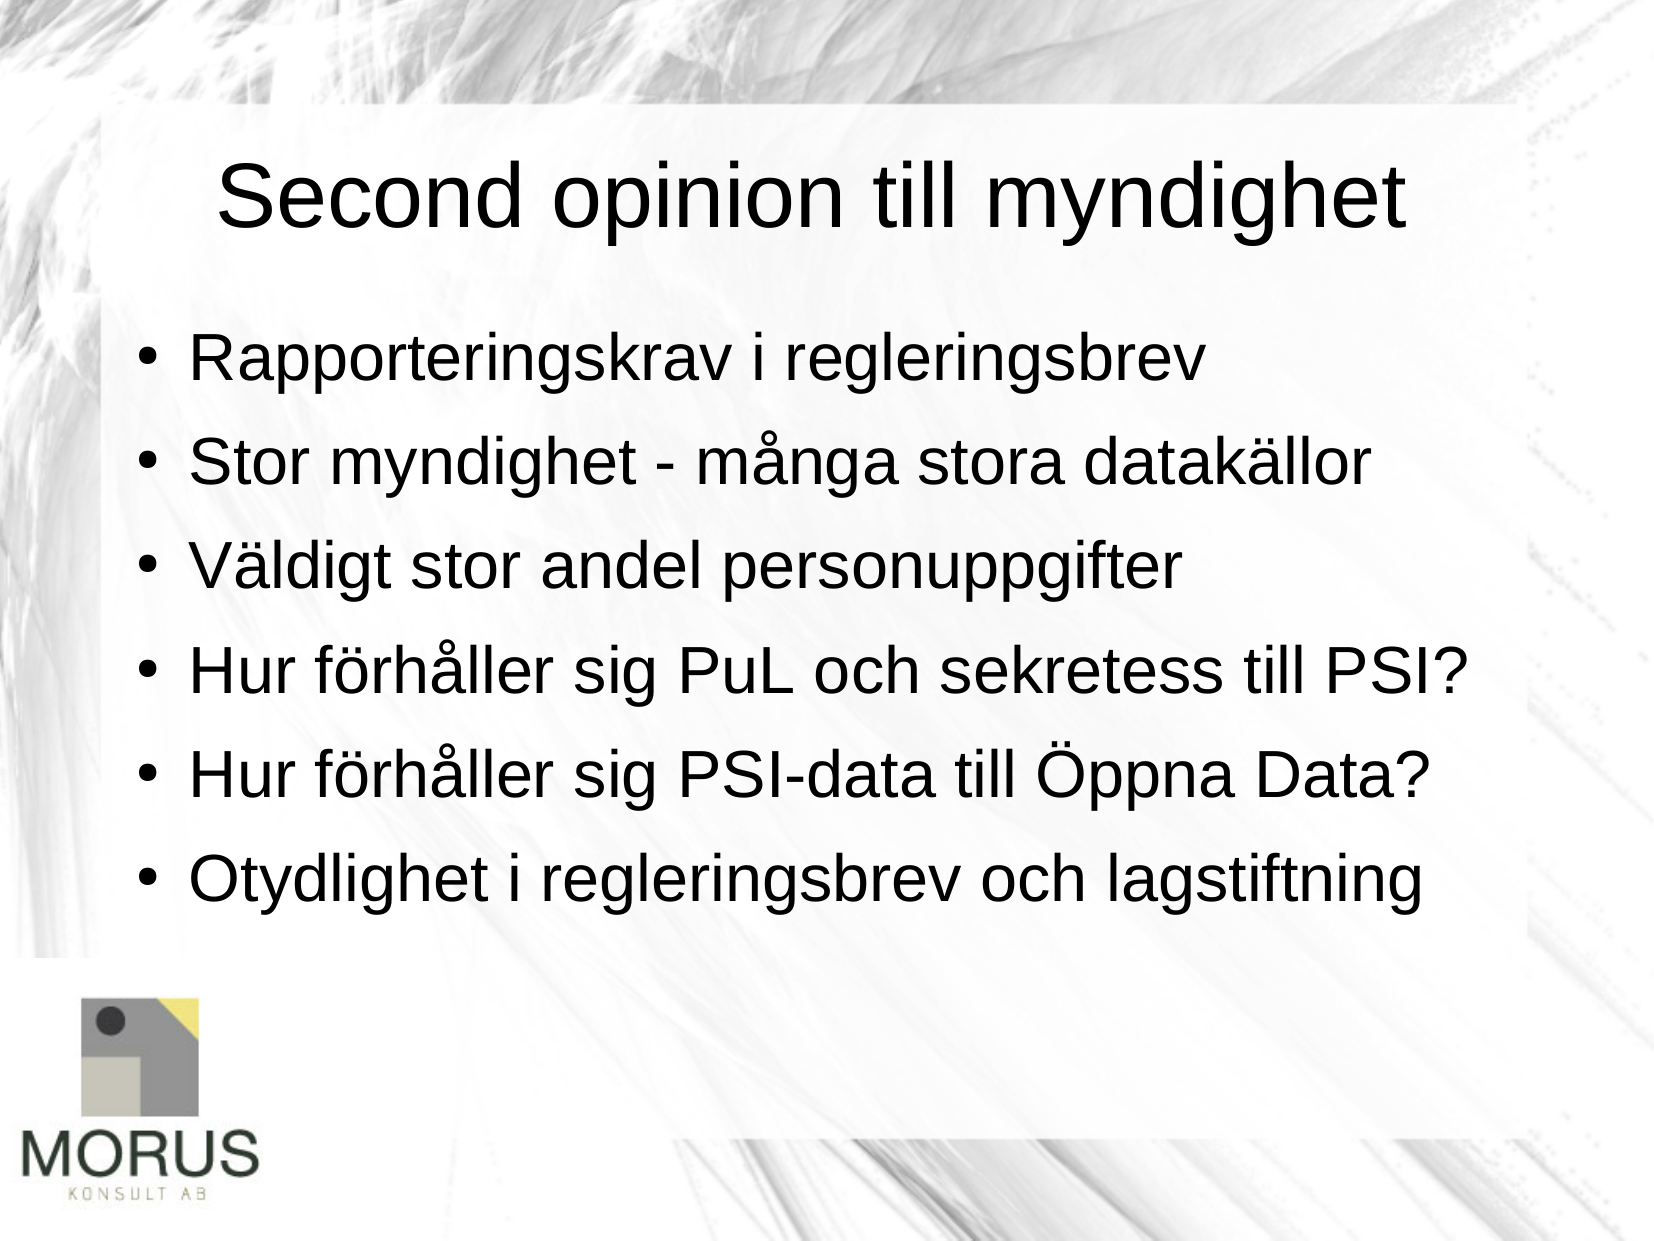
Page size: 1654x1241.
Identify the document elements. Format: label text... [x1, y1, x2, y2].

title Second opinion till myndighet [118, 112, 1506, 281]
picture [0, 0, 1654, 1241]
list Rapporteringskrav i regleringsbrev Stor myndighet - många stora datakällor Väldigt stor andel personuppgifter Hur förhåller sig PuL och sekretess till PSI? Hur förhåller sig PSI-data till Öppna Data? Otydlighet i regleringsbrev och lagstiftning [118, 319, 1571, 1040]
